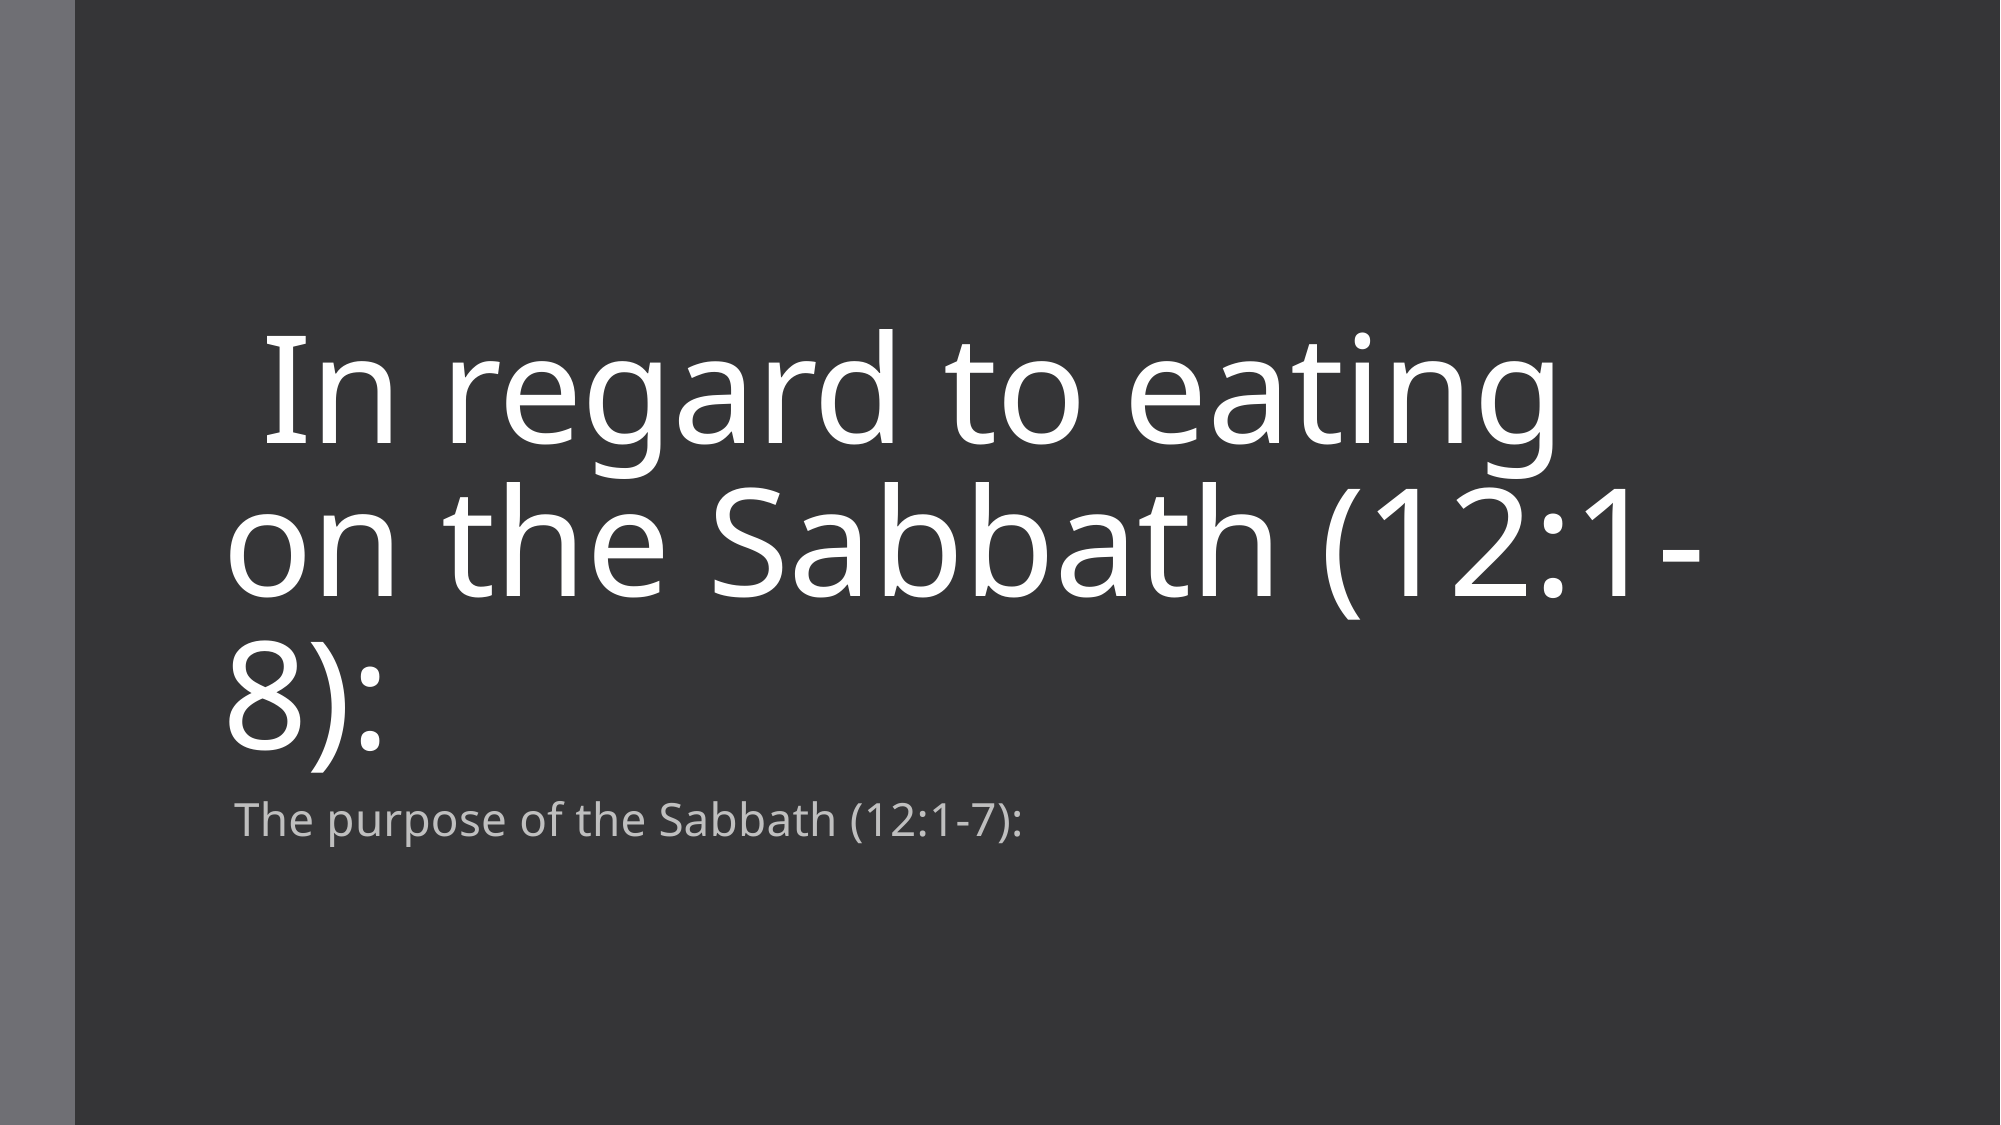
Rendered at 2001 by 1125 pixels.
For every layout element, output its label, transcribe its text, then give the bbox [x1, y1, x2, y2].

subtitle The purpose of the Sabbath (12:1-7): [206, 787, 1752, 1066]
title In regard to eating on the Sabbath (12:1-8): [206, 124, 1752, 787]
